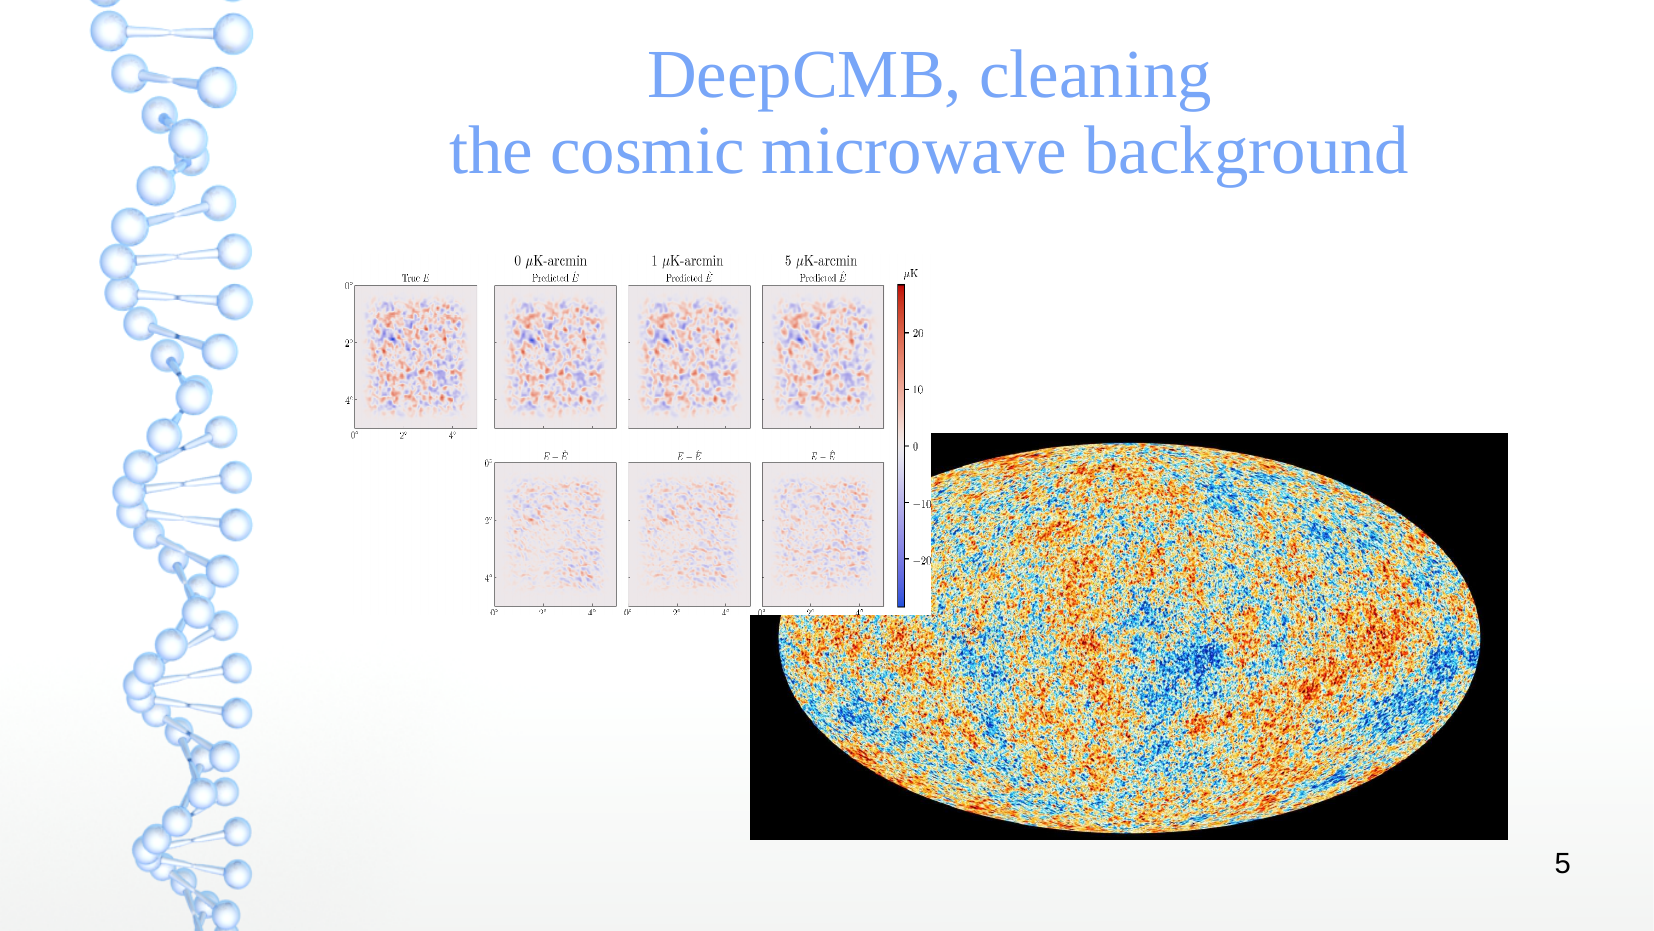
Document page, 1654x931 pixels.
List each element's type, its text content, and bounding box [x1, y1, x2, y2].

title DeepCMB, cleaning the cosmic microwave background [265, 35, 1595, 189]
picture [0, 0, 1654, 931]
